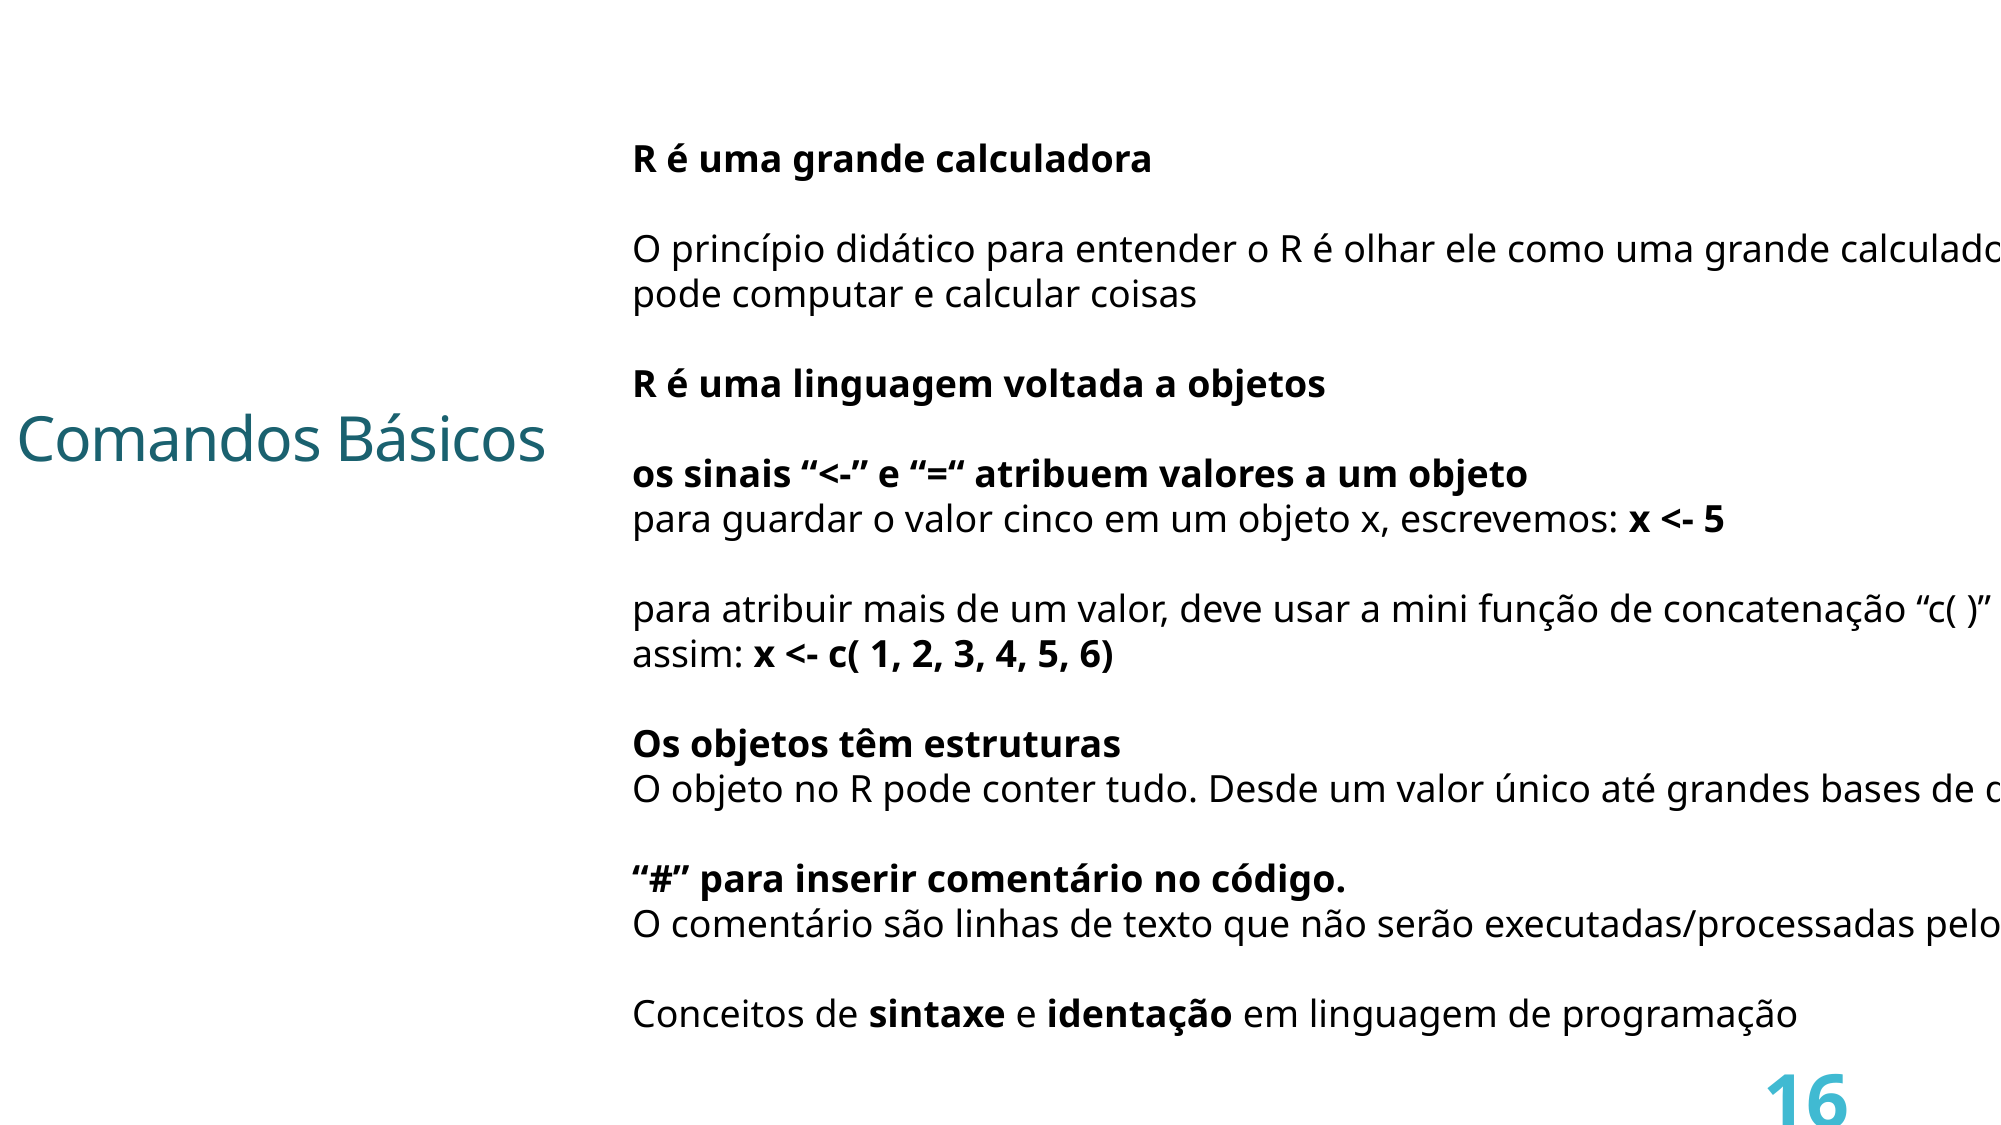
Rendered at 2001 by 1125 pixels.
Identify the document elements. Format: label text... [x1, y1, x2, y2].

slide_number 14 [1748, 1045, 2000, 1106]
text_box Comandos Básicos R [0, 389, 564, 627]
text_box R é uma grande calculadora O princípio didático para entender o R é olhar ele como uma grande calculadora pode computar e calcular coisas R é uma linguagem voltada a objetos os sinais “<-” e “=“ atribuem valores a um objeto para guardar o valor cinco em um objeto x, escrevemos: x <- 5 para atribuir mais de um valor, deve usar a mini função de concatenação “c( )” assim: x <- c( 1, 2, 3, 4, 5, 6) Os objetos têm estruturas O objeto no R pode conter tudo. Desde um valor único até grandes bases de dados “#” para inserir comentário no código. O comentário são linhas de texto que não serão executadas/processadas pelo R Conceitos de sintaxe e identação em linguagem de programação [617, 127, 1930, 1097]
